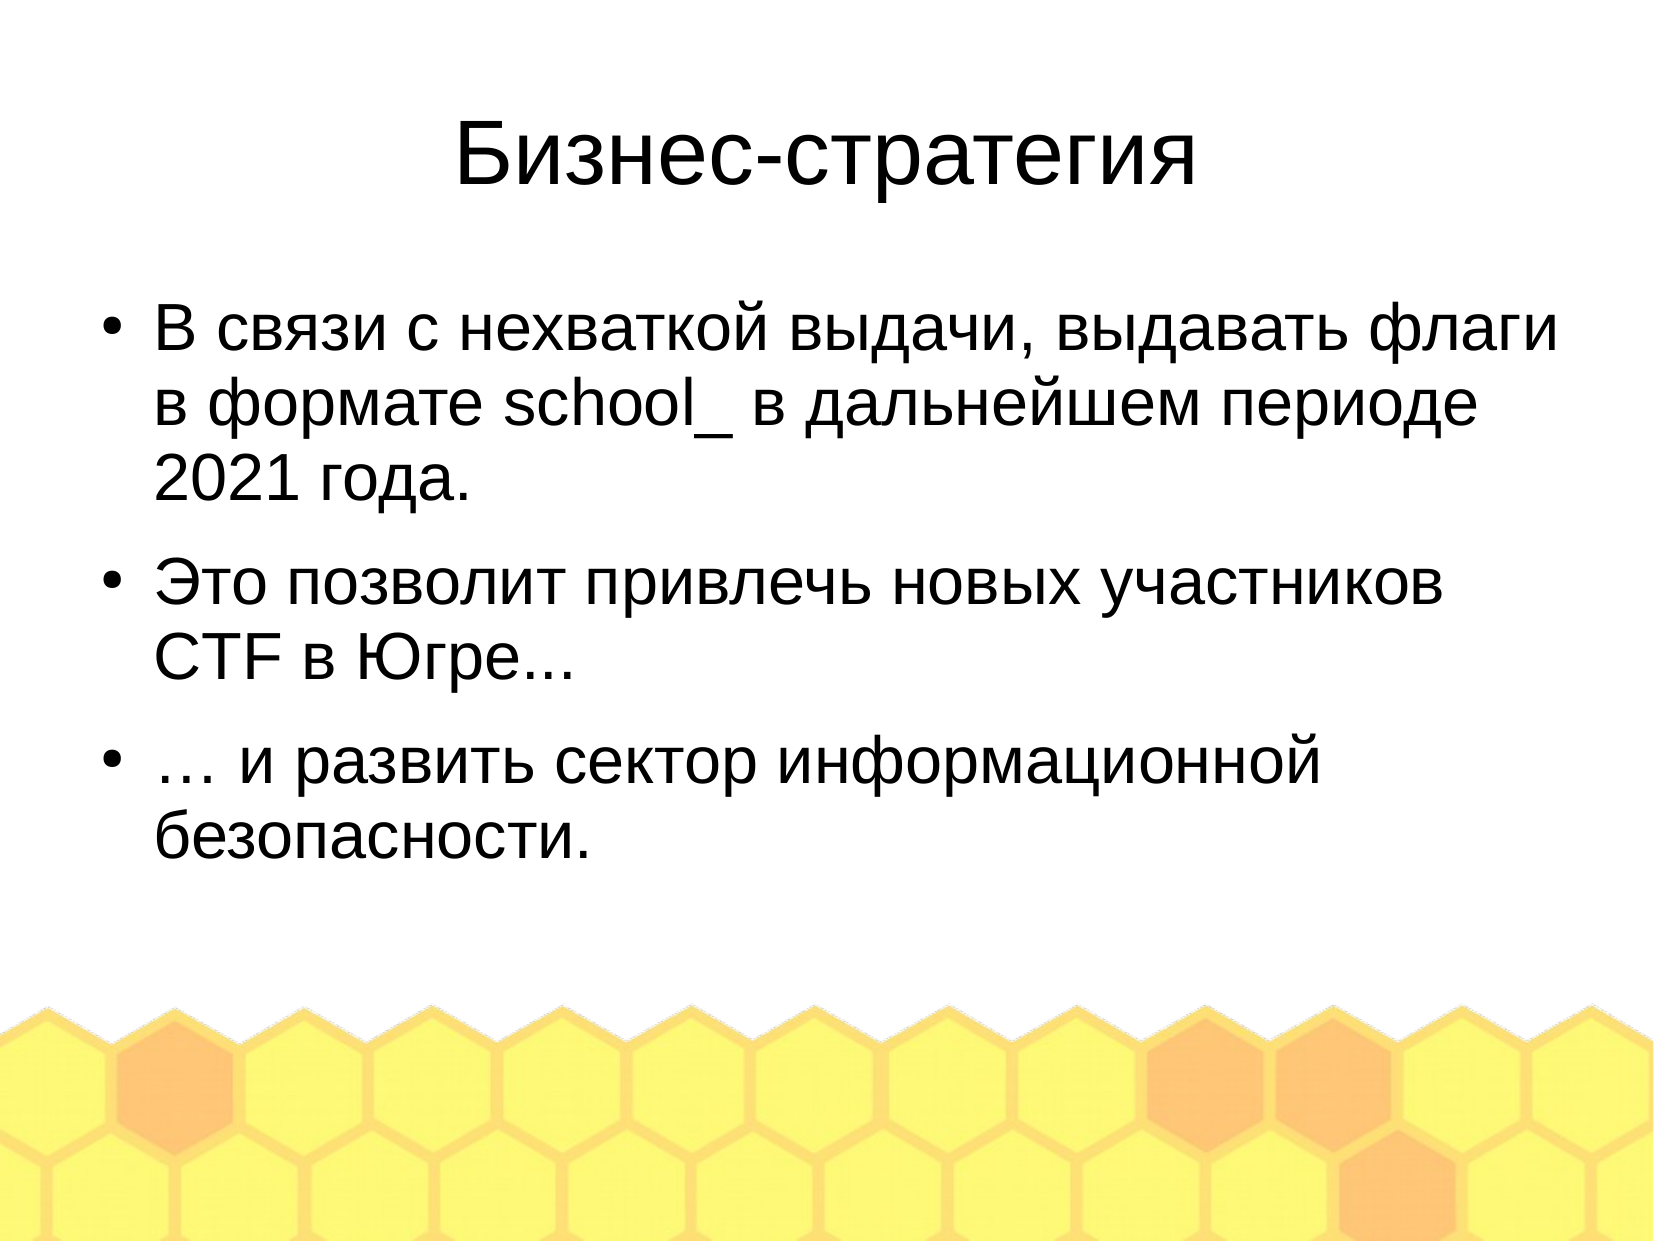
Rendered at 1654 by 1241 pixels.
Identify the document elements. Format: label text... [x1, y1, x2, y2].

list В связи с нехваткой выдачи, выдавать флаги в формате school_ в дальнейшем периоде 2021 года. Это позволит привлечь новых участников CTF в Югре... … и развить сектор информационной безопасности. [82, 290, 1571, 1010]
picture [0, 1001, 1654, 1241]
title Бизнес-стратегия [82, 49, 1571, 257]
